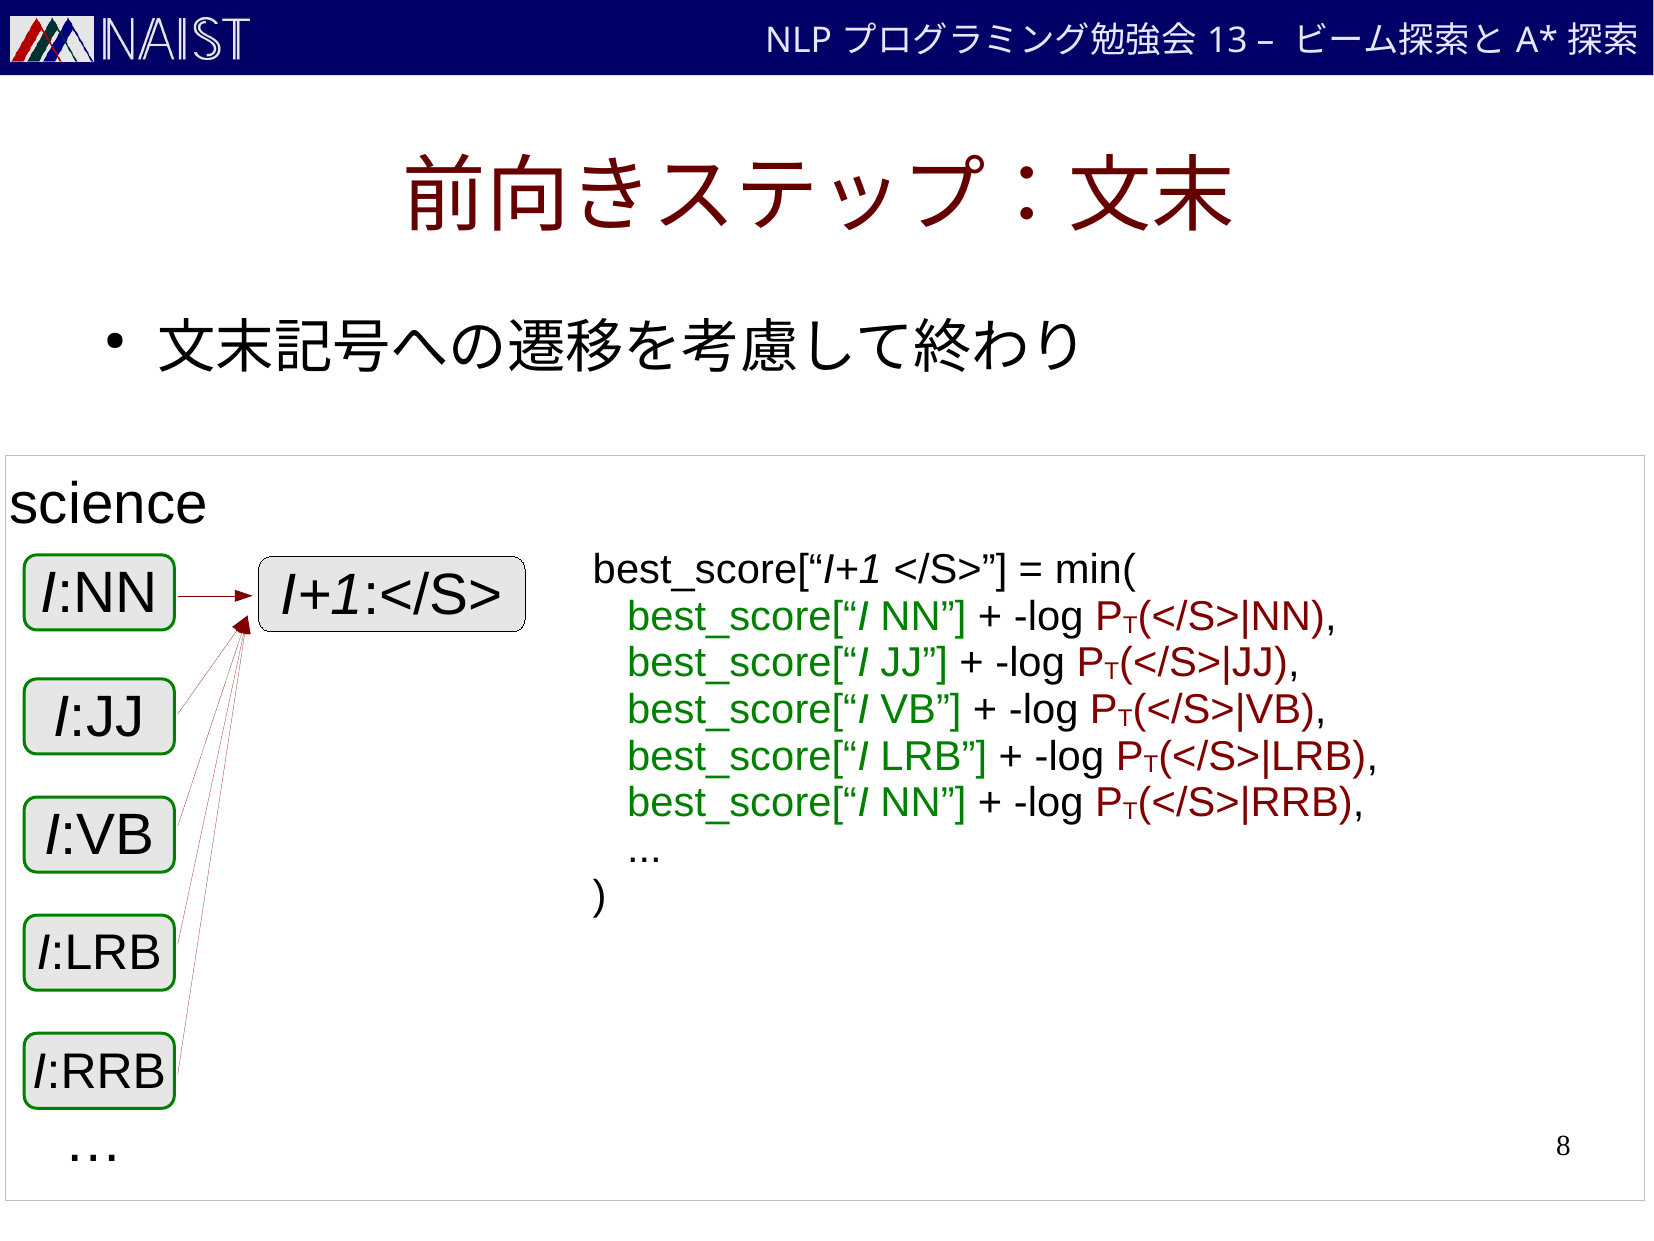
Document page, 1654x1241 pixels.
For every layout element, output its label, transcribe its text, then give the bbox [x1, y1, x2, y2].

text_box I+1:</S> [258, 556, 526, 632]
picture [102, 17, 251, 60]
picture [10, 16, 94, 62]
text_box science [0, 463, 5, 544]
text_box best_score[“I+1 </S>”] = min( best_score[“I NN”] + -log PT(</S>|NN), best_score[“I JJ”] + -log PT(</S>|JJ), best_score[“I VB”] + -log PT(</S>|VB), best_score[“I LRB”] + -log PT(</S>|LRB), best_score[“I NN”] + -log PT(</S>|RRB), ... ) [577, 538, 1393, 995]
text_box I:RRB [24, 1033, 175, 1109]
list 文末記号への遷移を考慮して終わり [86, 300, 1576, 363]
text_box I:NN [24, 554, 175, 630]
text_box science [6, 463, 223, 544]
text_box I:VB [24, 797, 175, 873]
text_box I:JJ [24, 678, 175, 754]
text_box … [49, 1101, 138, 1182]
title 前向きステップ：文末 [75, 92, 1564, 285]
text_box I:LRB [24, 915, 175, 991]
